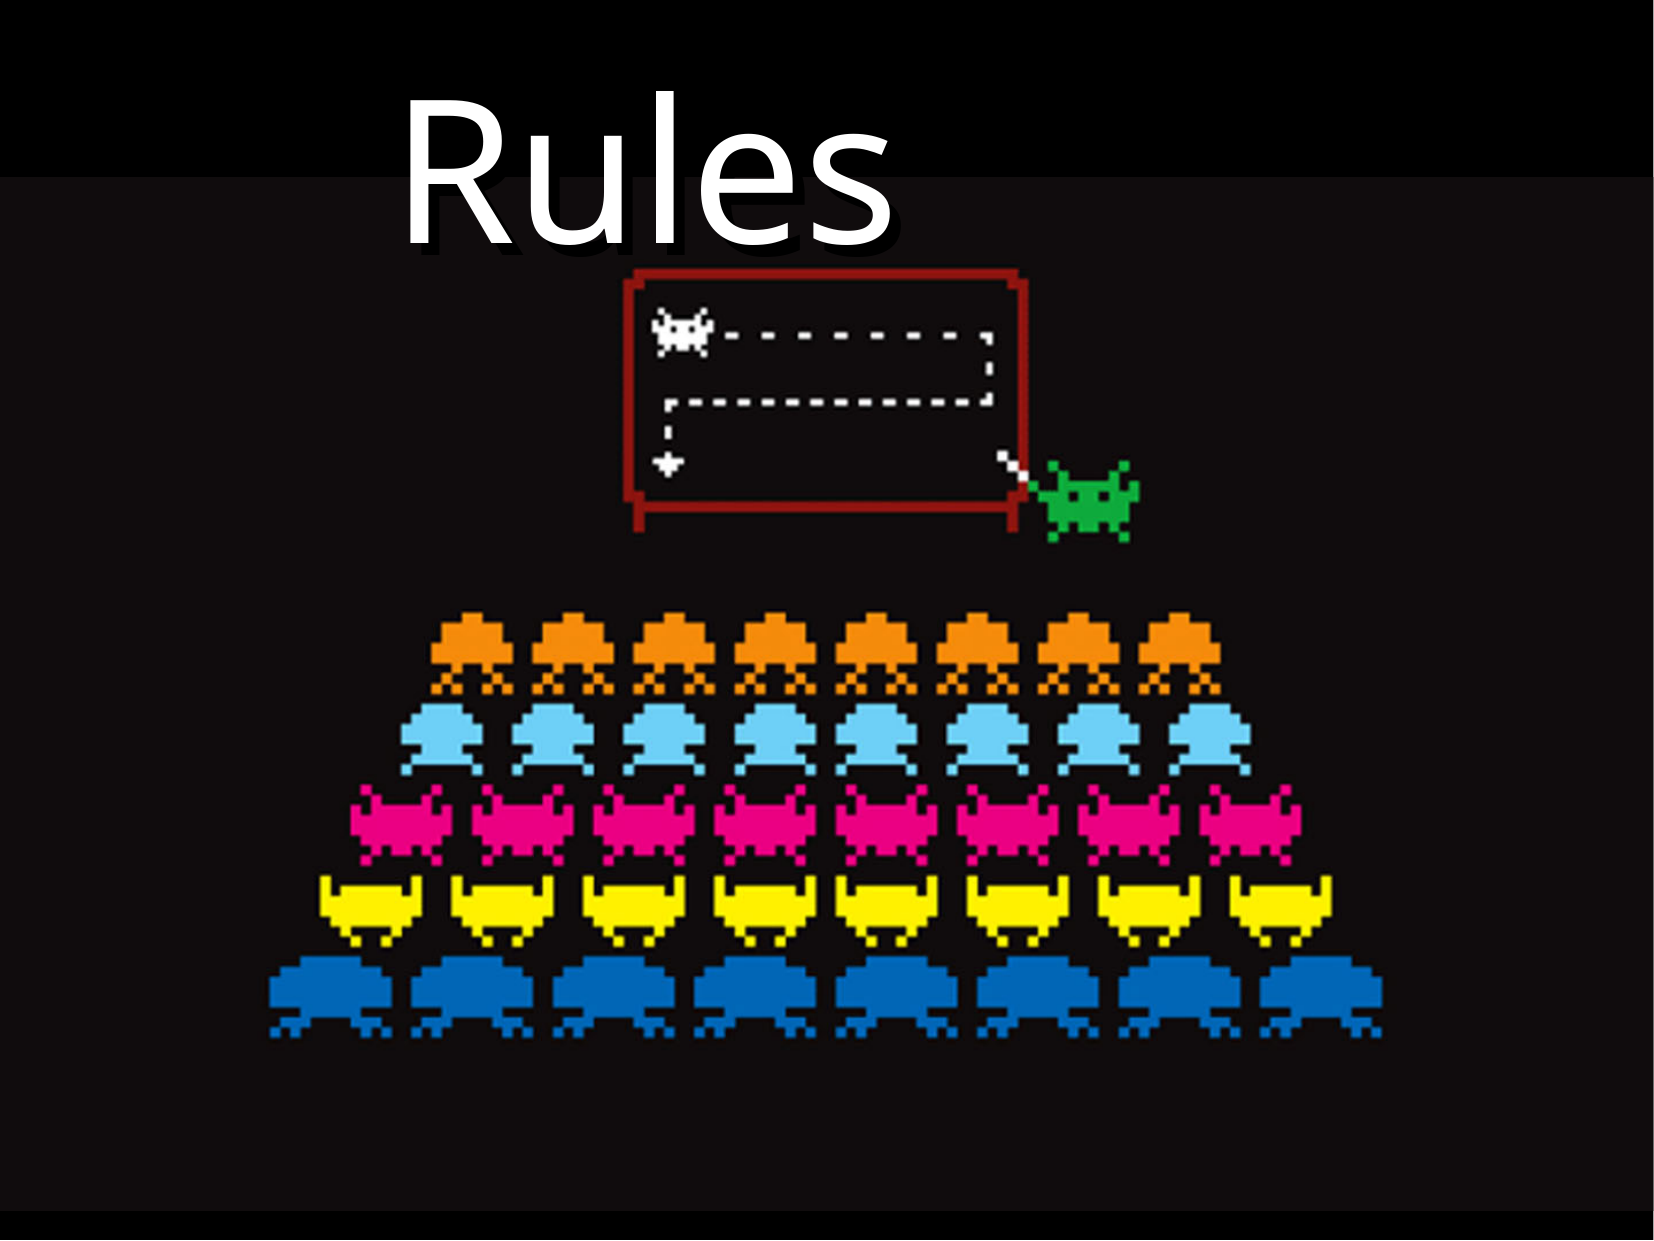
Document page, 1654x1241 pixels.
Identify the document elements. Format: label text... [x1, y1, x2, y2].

picture [589, 237, 603, 242]
picture [0, 177, 1654, 1211]
text_box Rules [376, 22, 1152, 237]
